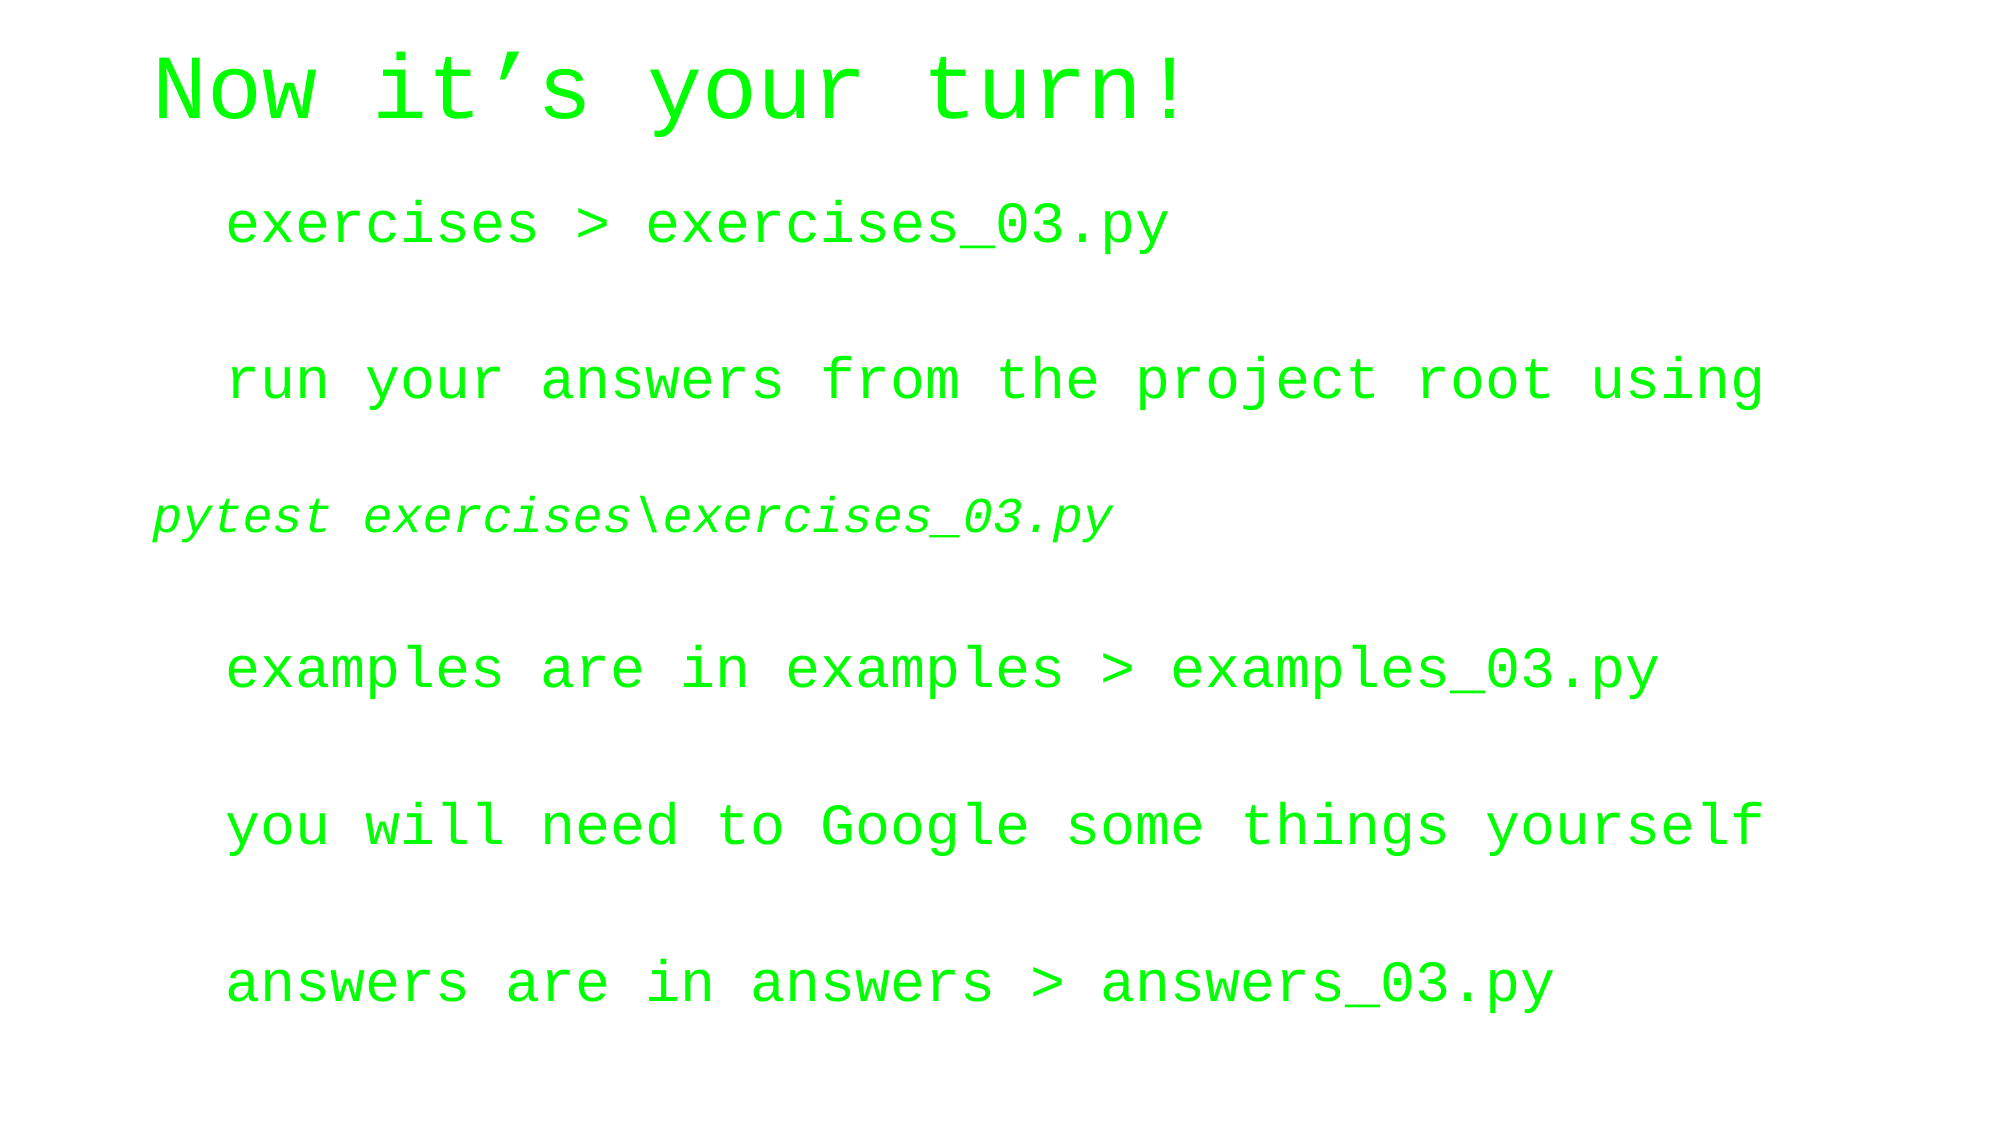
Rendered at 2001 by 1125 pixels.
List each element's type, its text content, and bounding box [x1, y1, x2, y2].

title Now it’s your turn! [137, 0, 1863, 179]
list exercises > exercises_03.py run your answers from the project root using pytest exercises\exercises_03.py examples are in examples > examples_03.py you will need to Google some things yourself answers are in answers > answers_03.py [137, 195, 1932, 1101]
